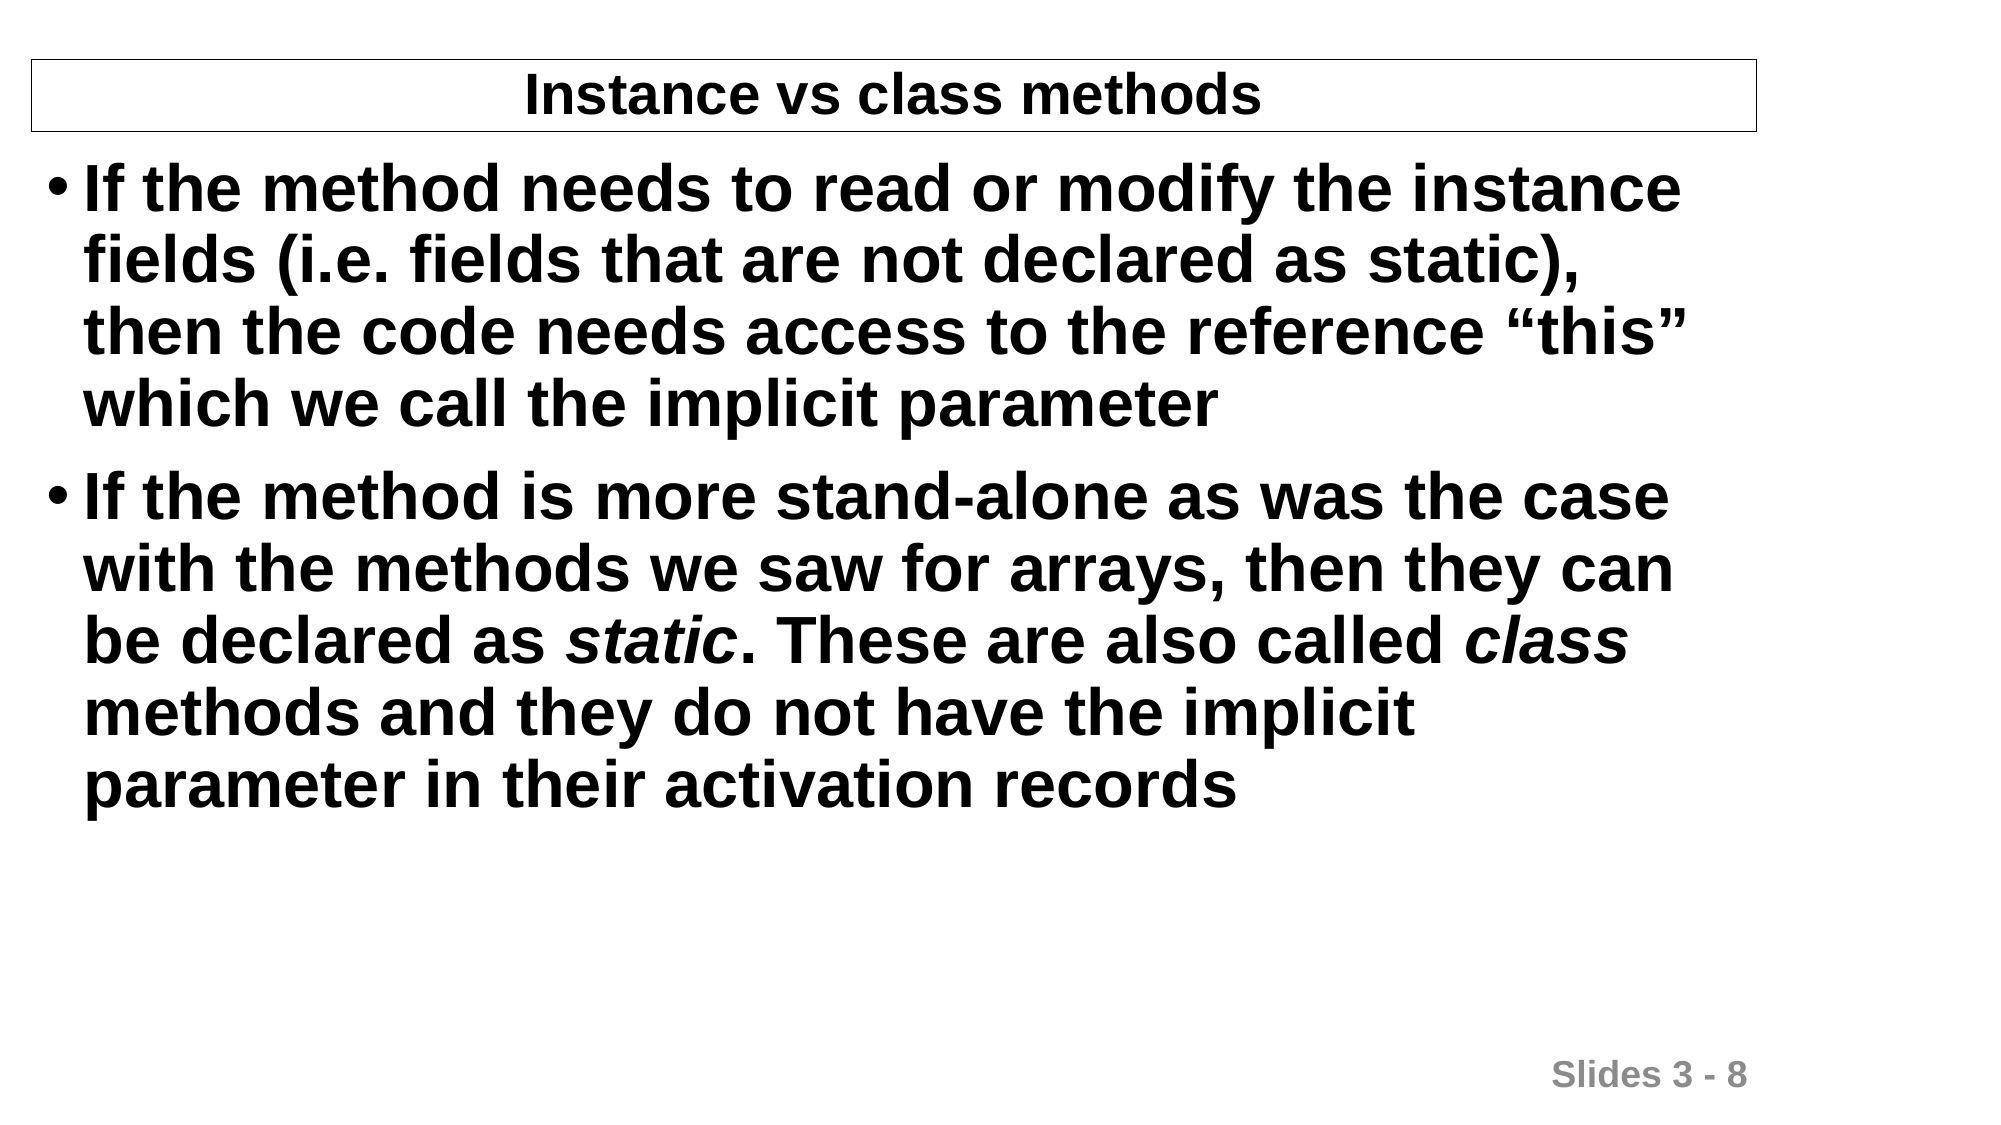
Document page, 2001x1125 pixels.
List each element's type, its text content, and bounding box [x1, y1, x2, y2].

list If the method needs to read or modify the instance fields (i.e. fields that are not declared as static), then the code needs access to the reference “this” which we call the implicit parameter If the method is more stand-alone as was the case with the methods we saw for arrays, then they can be declared as static. These are also called class methods and they do not have the implicit parameter in their activation records [31, 145, 1757, 1098]
slide_number Slides 3 - 8 [1312, 1042, 1763, 1103]
title Instance vs class methods [31, 59, 1757, 132]
